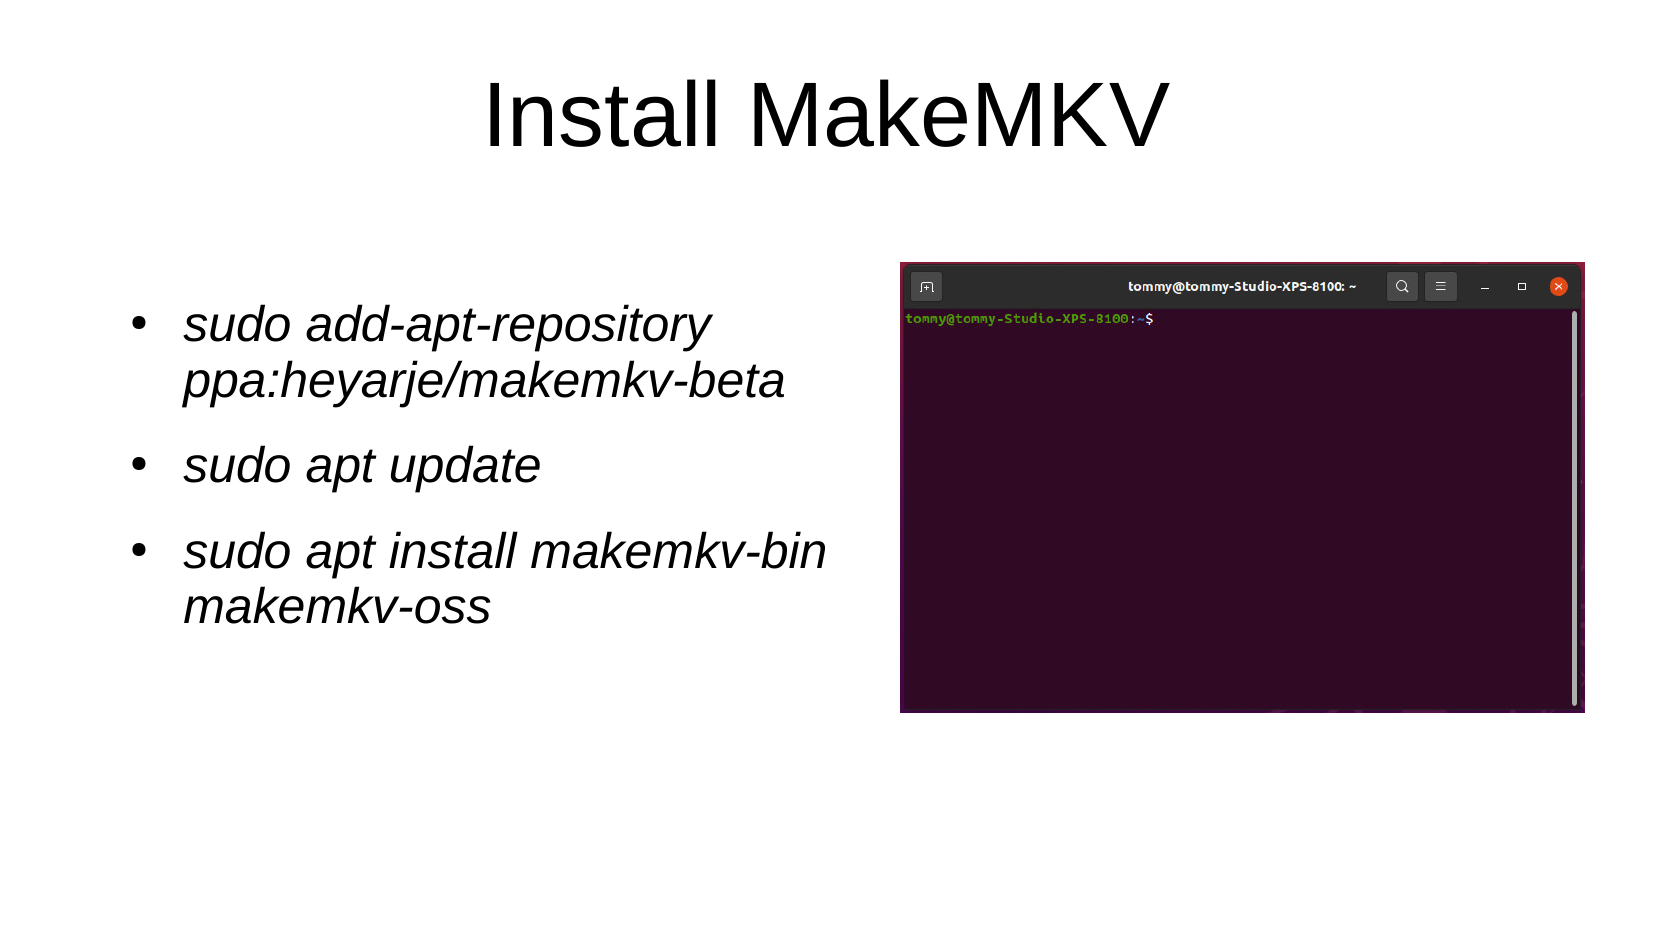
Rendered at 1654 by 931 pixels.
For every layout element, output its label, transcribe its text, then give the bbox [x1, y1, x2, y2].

list sudo add-apt-repository ppa:heyarje/makemkv-beta sudo apt update sudo apt install makemkv-bin makemkv-oss [112, 192, 917, 643]
picture [900, 262, 1585, 713]
title Install MakeMKV [82, 37, 1571, 193]
